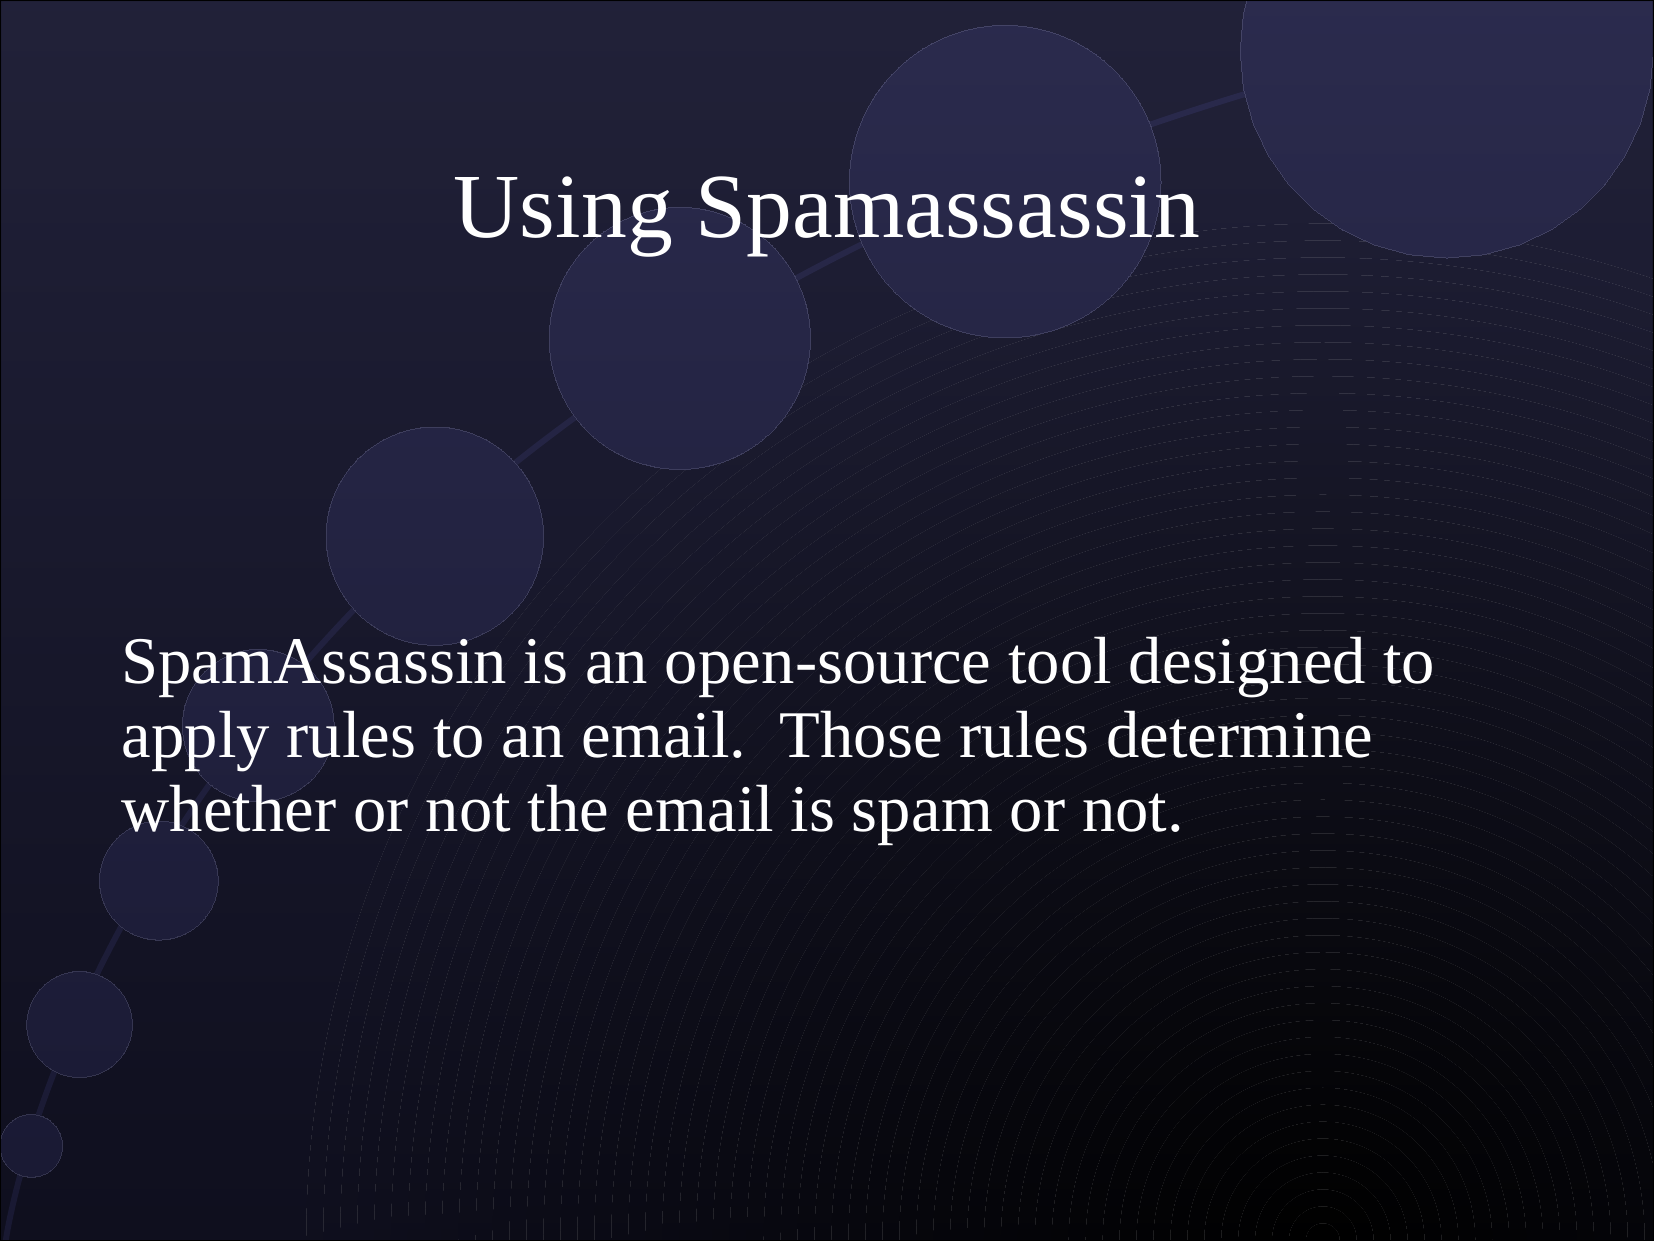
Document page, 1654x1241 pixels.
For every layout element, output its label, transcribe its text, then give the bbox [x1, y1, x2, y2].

title Using Spamassassin [121, 102, 1534, 311]
subtitle SpamAssassin is an open-source tool designed to apply rules to an email. Those rules determine whether or not the email is spam or not. [121, 344, 1534, 1127]
